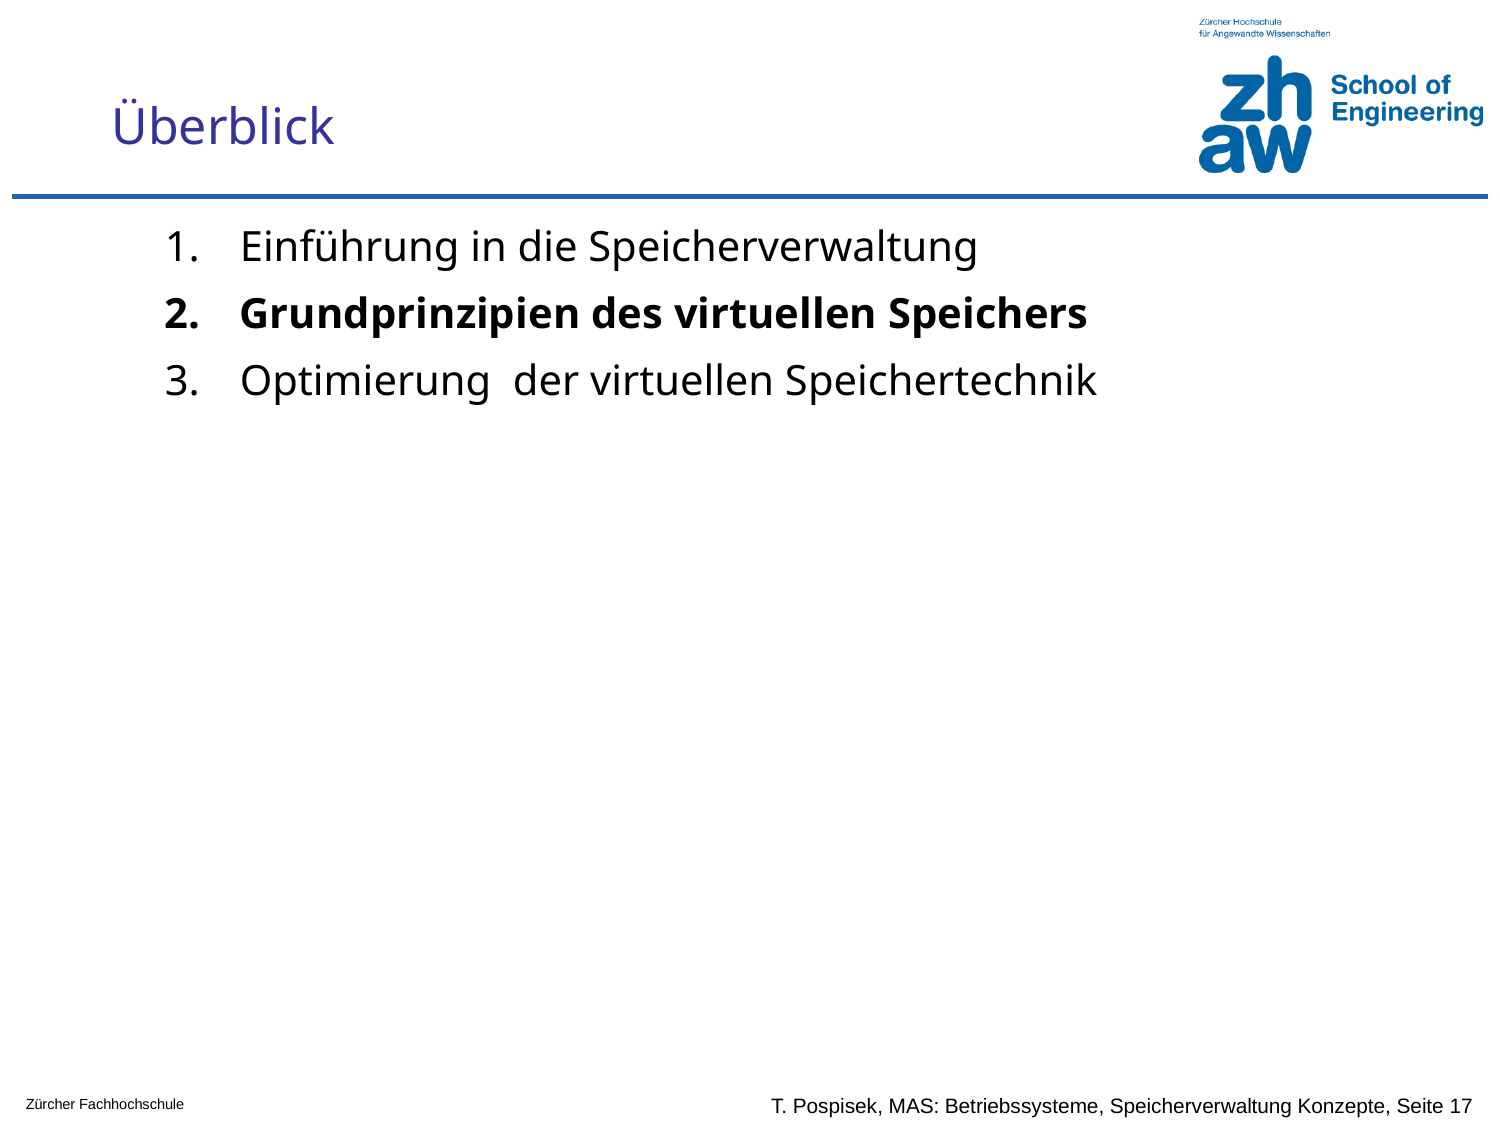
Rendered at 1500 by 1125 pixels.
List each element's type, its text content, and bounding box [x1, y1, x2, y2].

title Überblick [96, 50, 1375, 163]
text_box Einführung in die Speicherverwaltung Grundprinzipien des virtuellen Speichers Optimierung der virtuellen Speichertechnik [149, 212, 1363, 988]
picture [1199, 19, 1483, 173]
